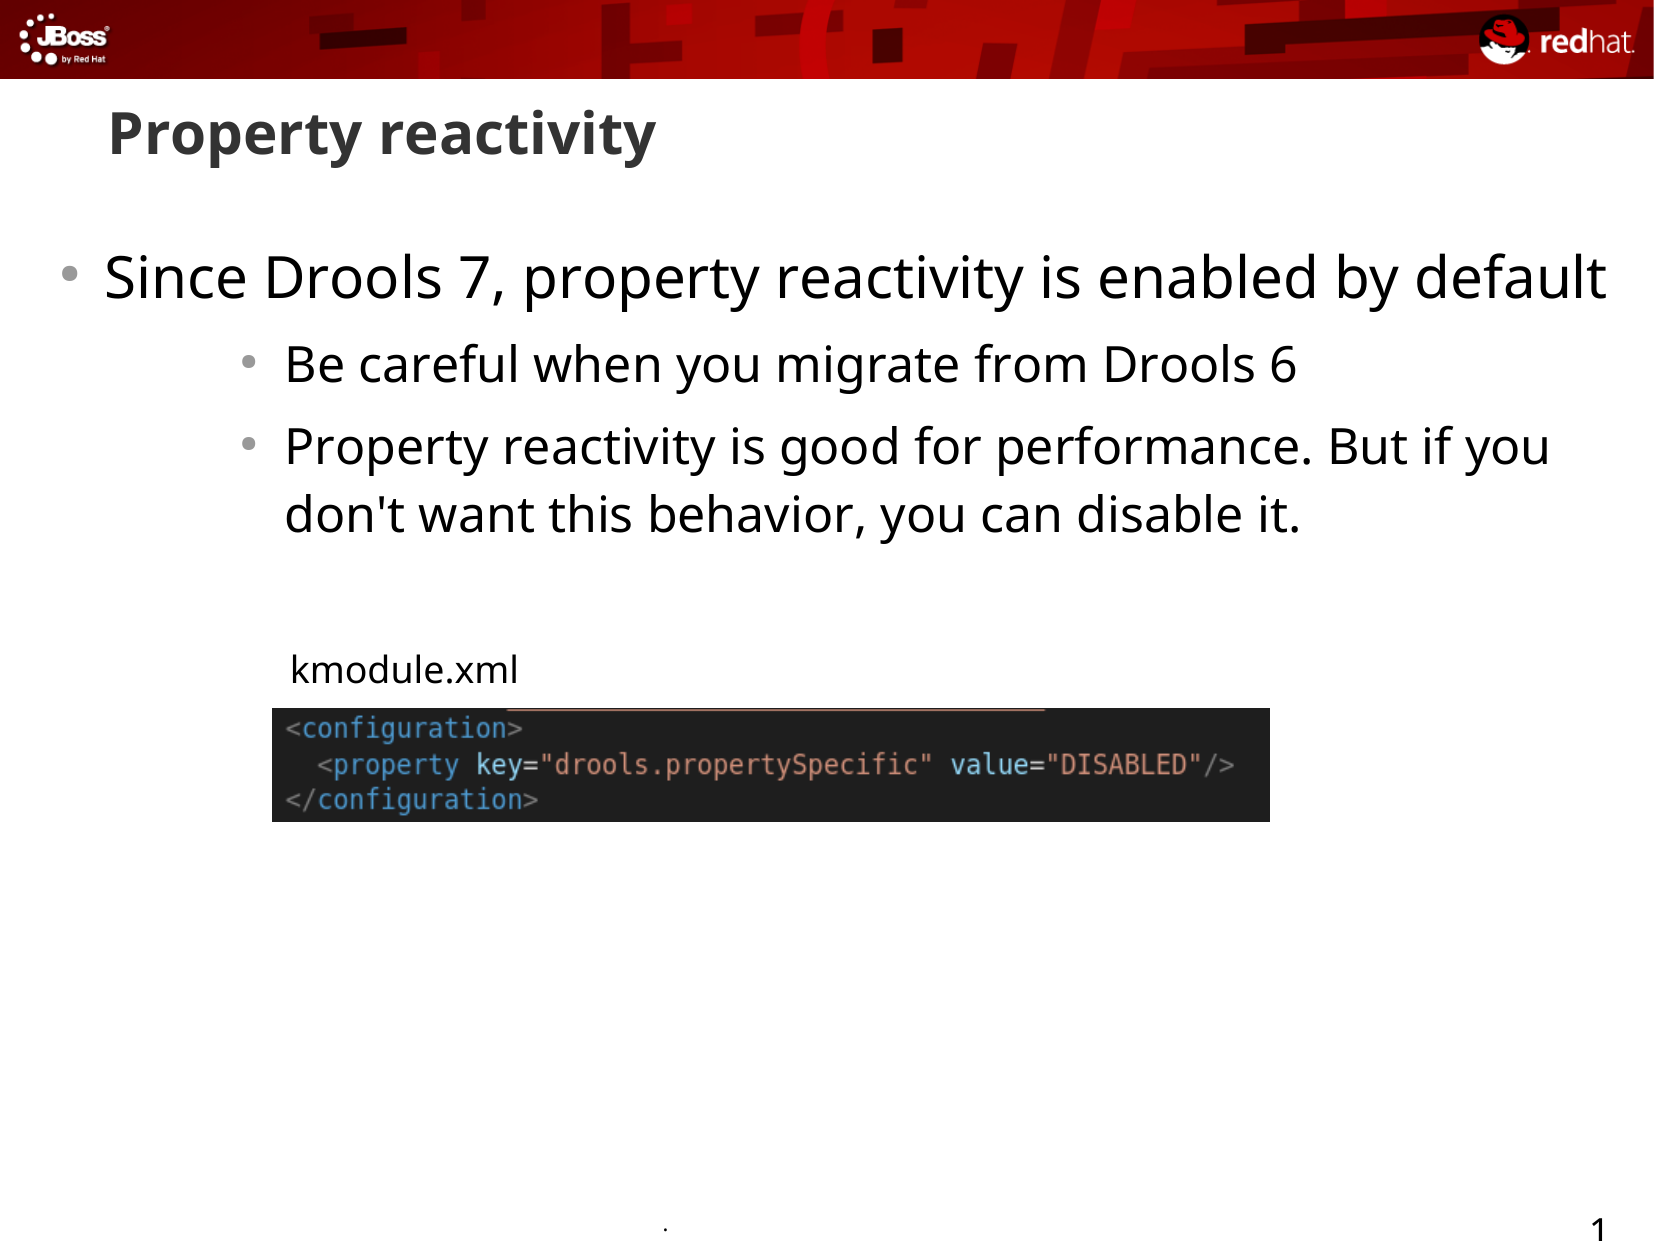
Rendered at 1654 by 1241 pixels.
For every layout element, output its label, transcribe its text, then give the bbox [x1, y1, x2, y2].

picture [0, 0, 1654, 79]
picture [272, 708, 1270, 822]
text_box kmodule.xml [265, 620, 739, 712]
title Property reactivity [107, 63, 1477, 200]
list Since Drools 7, property reactivity is enabled by default Be careful when you migrate from Drools 6 Property reactivity is good for performance. But if you don't want this behavior, you can disable it. [29, 235, 1625, 1193]
